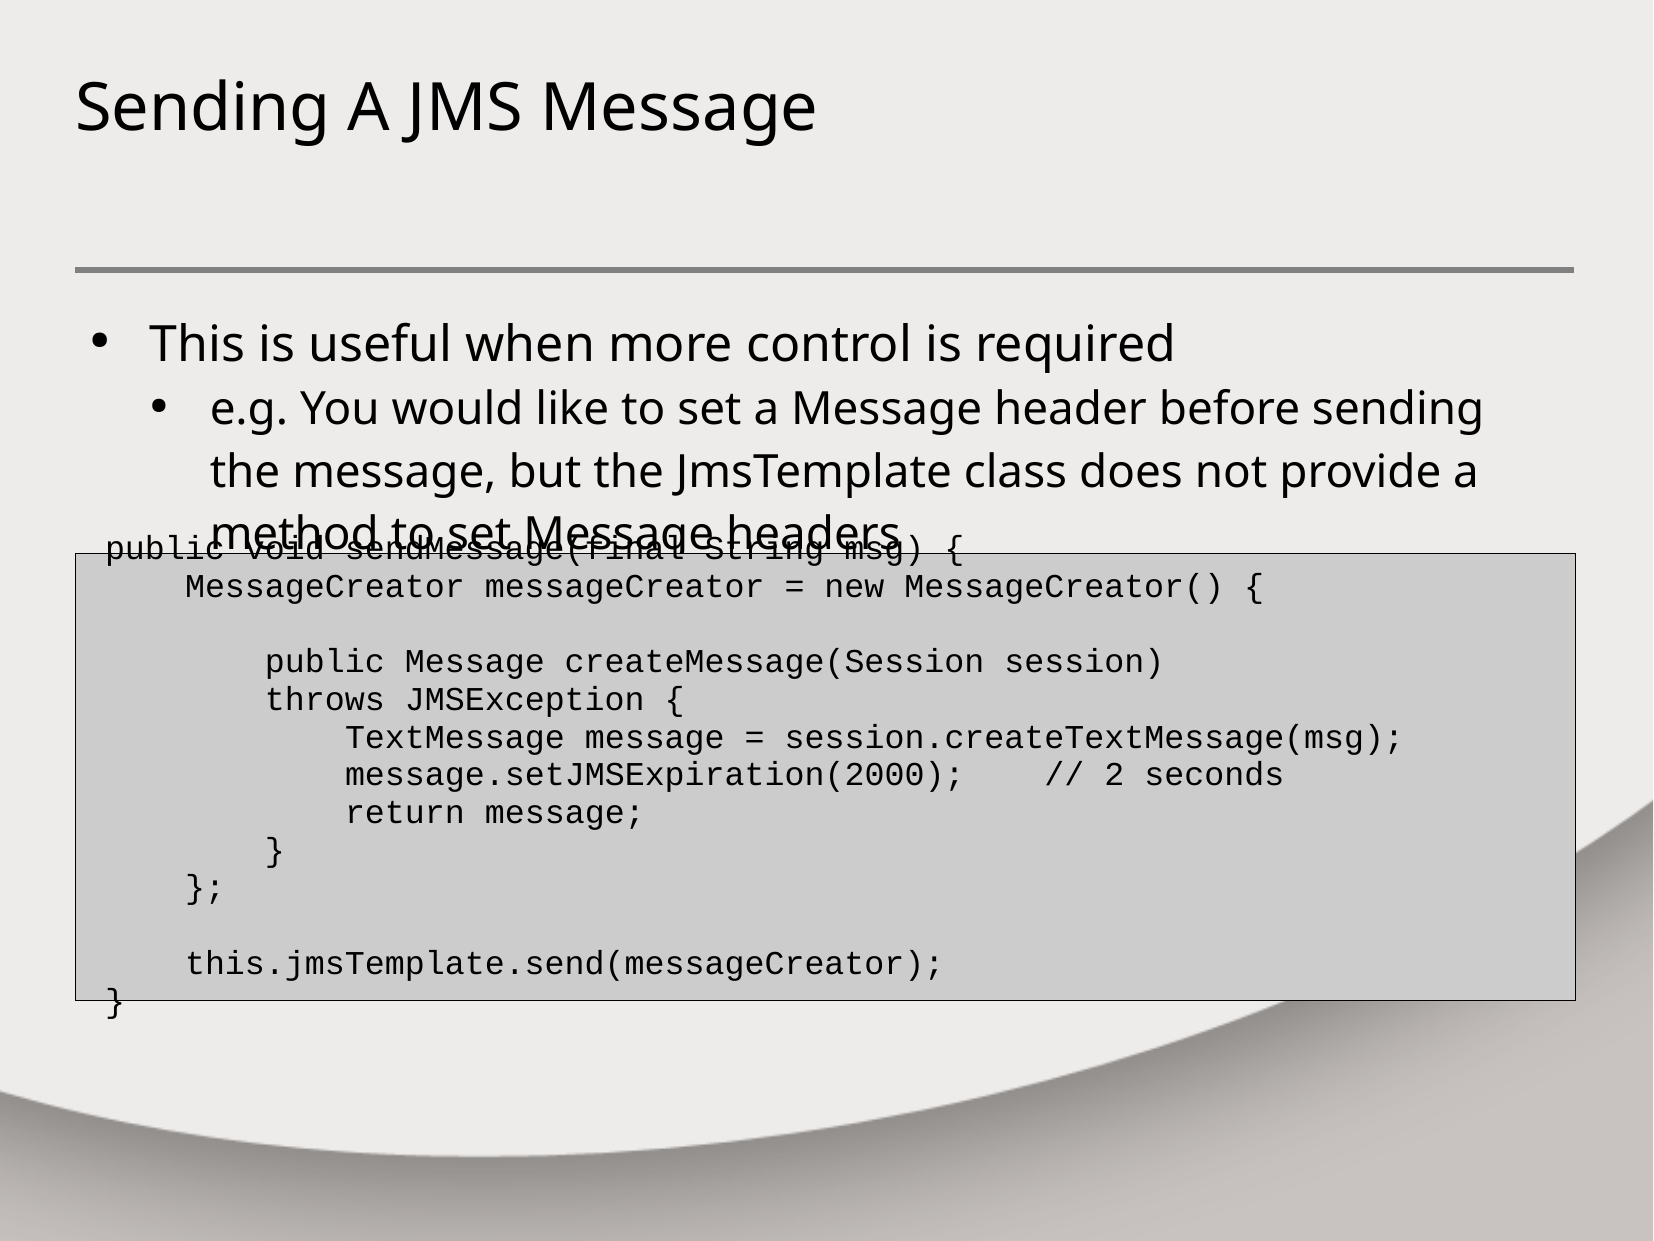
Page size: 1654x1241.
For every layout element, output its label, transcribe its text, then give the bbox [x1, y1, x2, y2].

text_box This is useful when more control is required e.g. You would like to set a Message header before sending the message, but the JmsTemplate class does not provide a method to set Message headers [75, 300, 1576, 553]
picture [0, 0, 1654, 1241]
text_box public void sendMessage(final String msg) { MessageCreator messageCreator = new MessageCreator() { public Message createMessage(Session session) throws JMSException { TextMessage message = session.createTextMessage(msg); message.setJMSExpiration(2000); // 2 seconds return message; } }; this.jmsTemplate.send(messageCreator); } [75, 553, 1576, 1001]
text_box This is useful when more control is required e.g. You would like to set a Message header before sending the message, but the JmsTemplate class does not provide a method to set Message headers [75, 1001, 1576, 1163]
title Sending A JMS Message [75, 75, 1575, 226]
